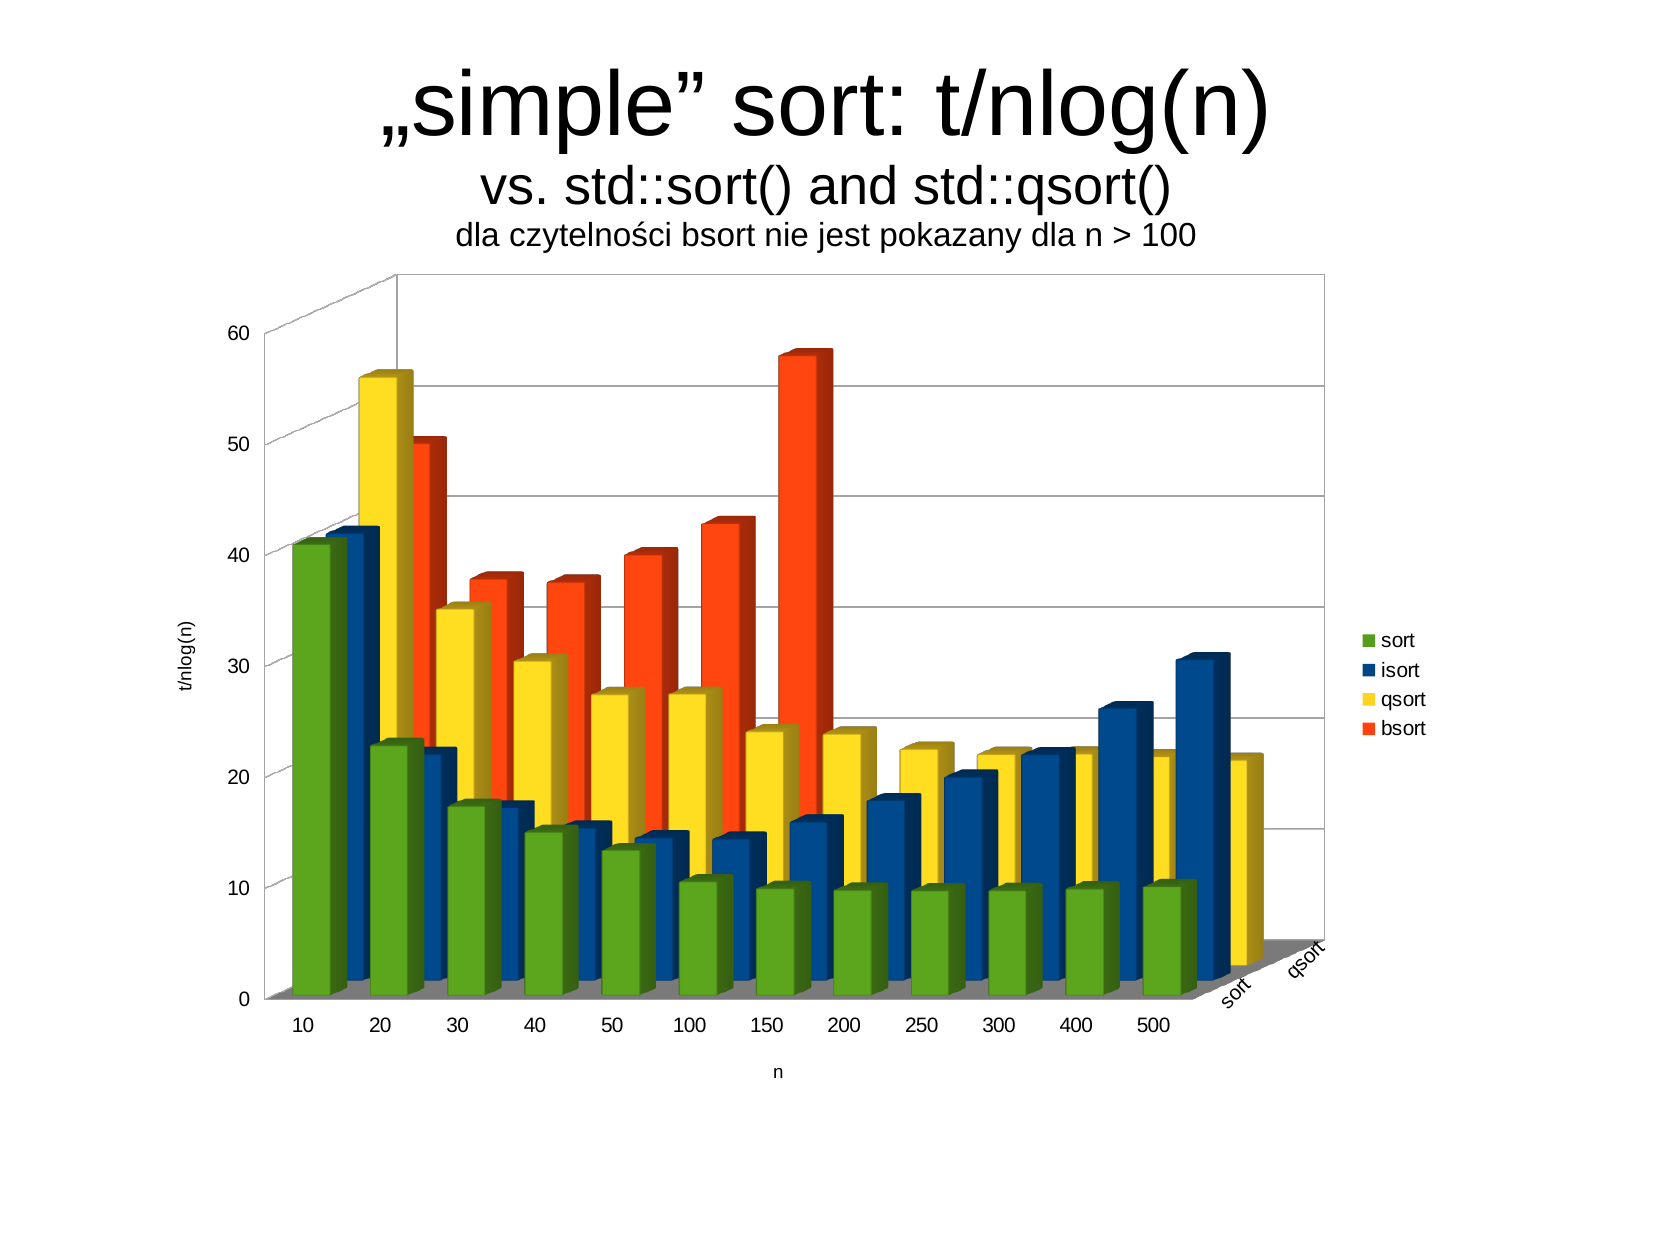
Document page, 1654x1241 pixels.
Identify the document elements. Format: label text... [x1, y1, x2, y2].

chart [141, 256, 1446, 1114]
title „simple” sort: t/nlog(n) vs. std::sort() and std::qsort() dla czytelności bsort nie jest pokazany dla n > 100 [82, 49, 1571, 257]
